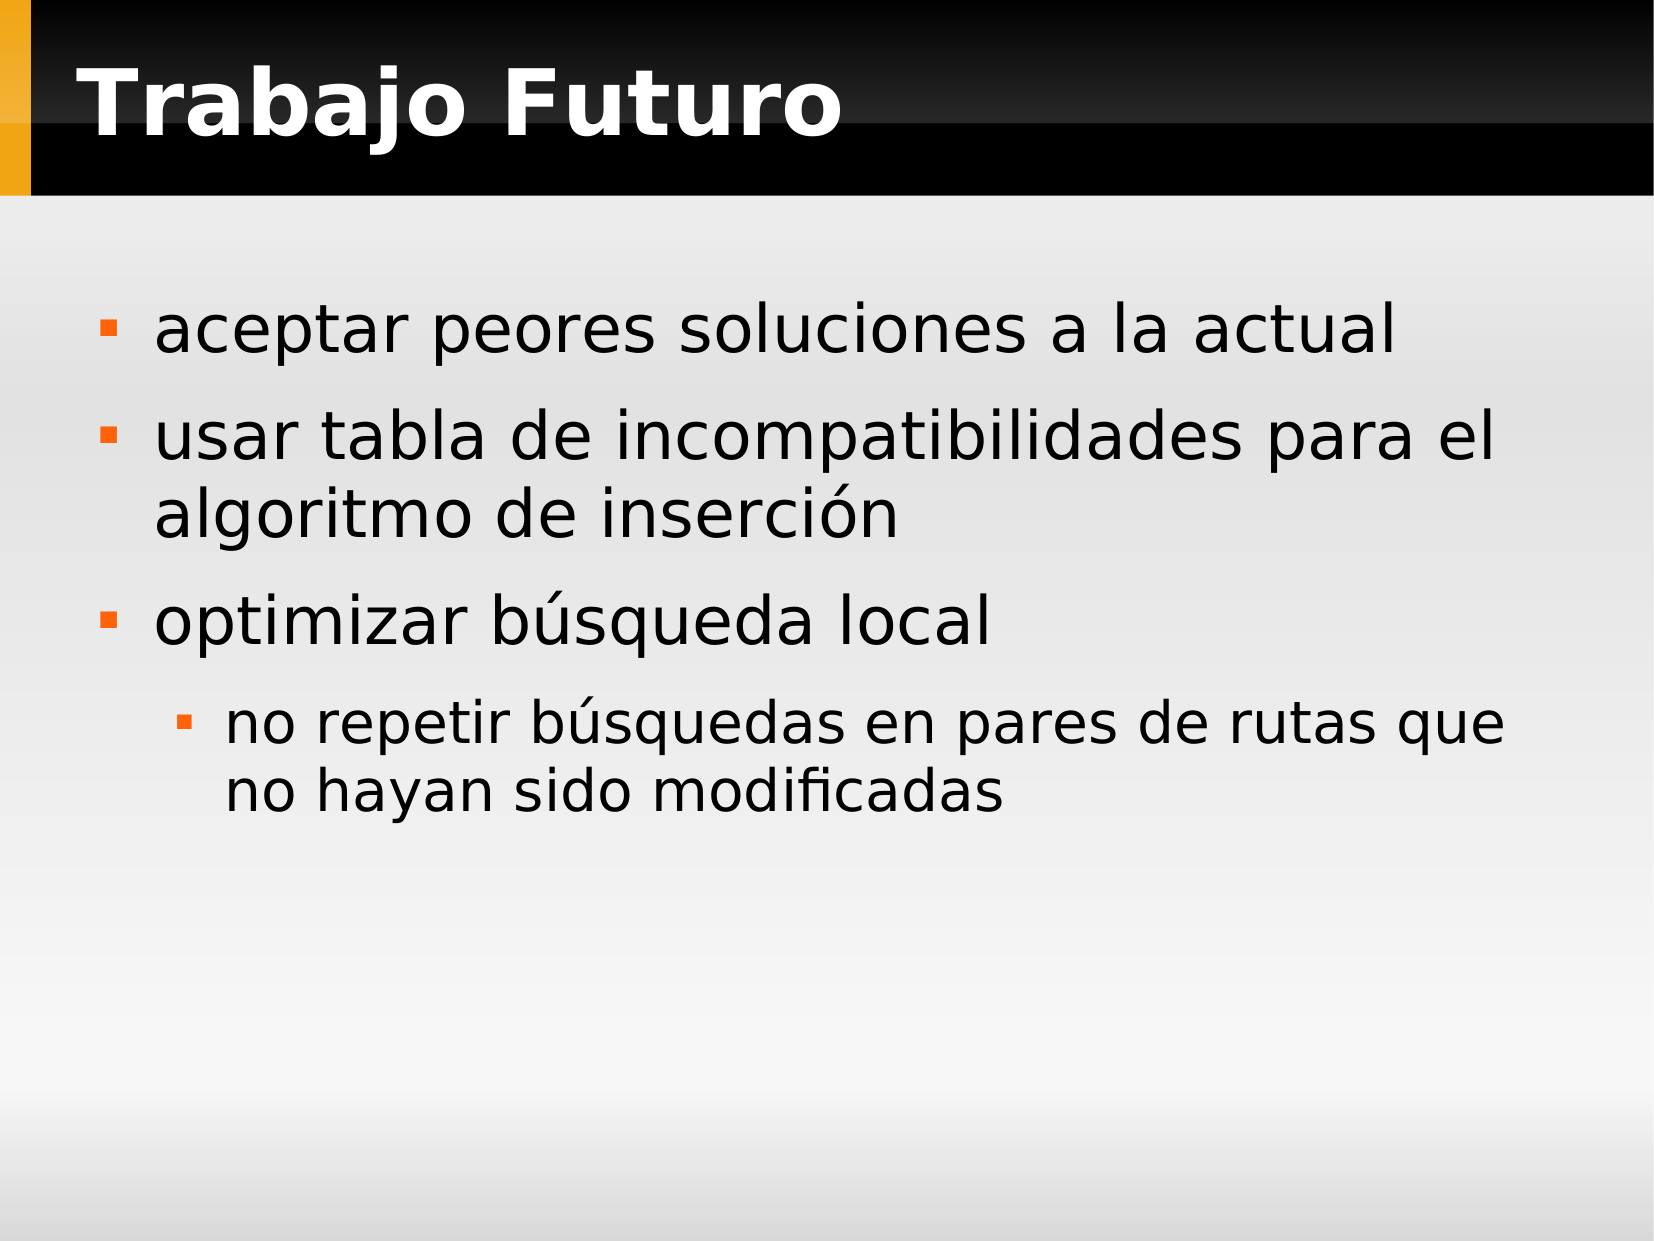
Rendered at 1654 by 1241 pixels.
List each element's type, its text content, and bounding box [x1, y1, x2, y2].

picture [0, 0, 1654, 1241]
title Trabajo Futuro [76, 0, 1565, 208]
list aceptar peores soluciones a la actual usar tabla de incompatibilidades para el algoritmo de inserción optimizar búsqueda local no repetir búsquedas en pares de rutas que no hayan sido modificadas [82, 290, 1571, 1109]
